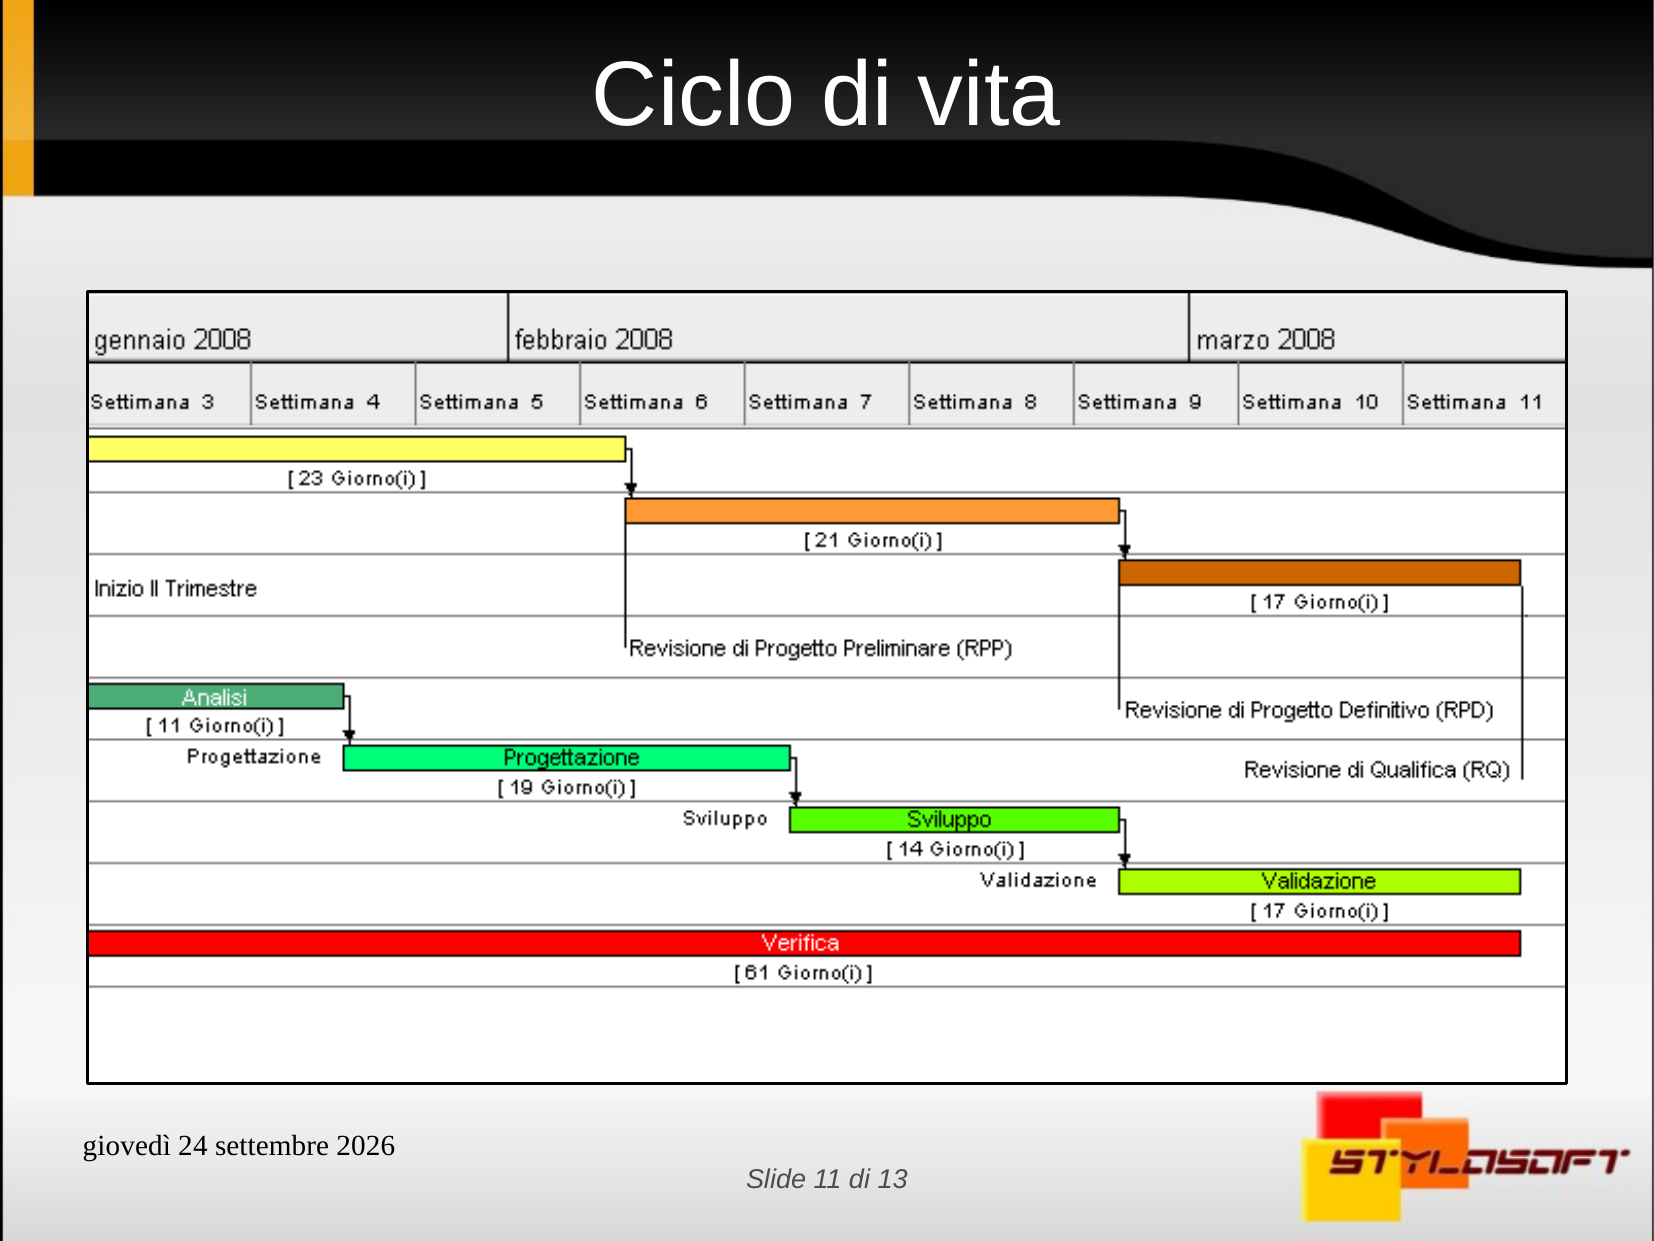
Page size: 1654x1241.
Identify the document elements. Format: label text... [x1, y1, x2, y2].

text_box Slide <number> di 13 [0, 1156, 1654, 1241]
title Ciclo di vita [82, 0, 1571, 198]
picture [0, 0, 1654, 1156]
